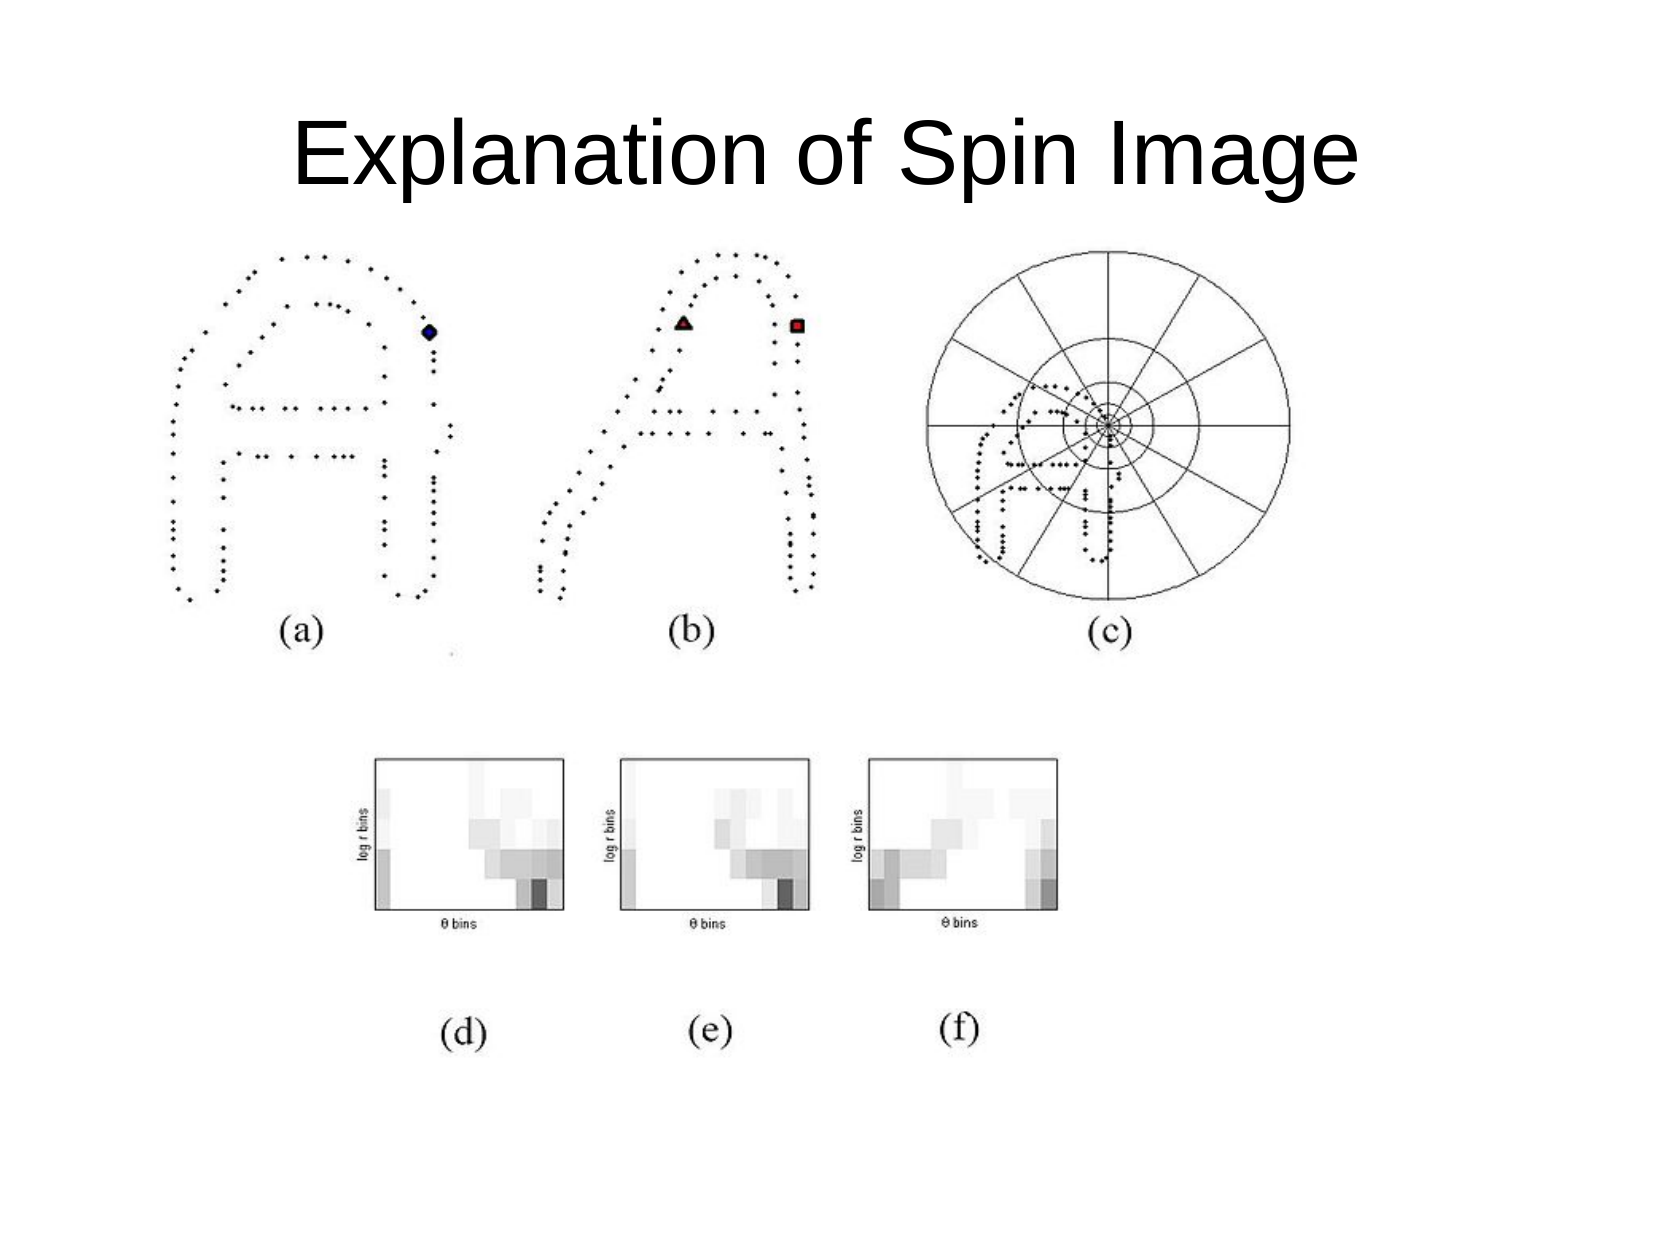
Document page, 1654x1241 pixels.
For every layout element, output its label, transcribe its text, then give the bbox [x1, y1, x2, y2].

picture [82, 239, 1356, 1141]
title Explanation of Spin Image [82, 49, 1571, 257]
